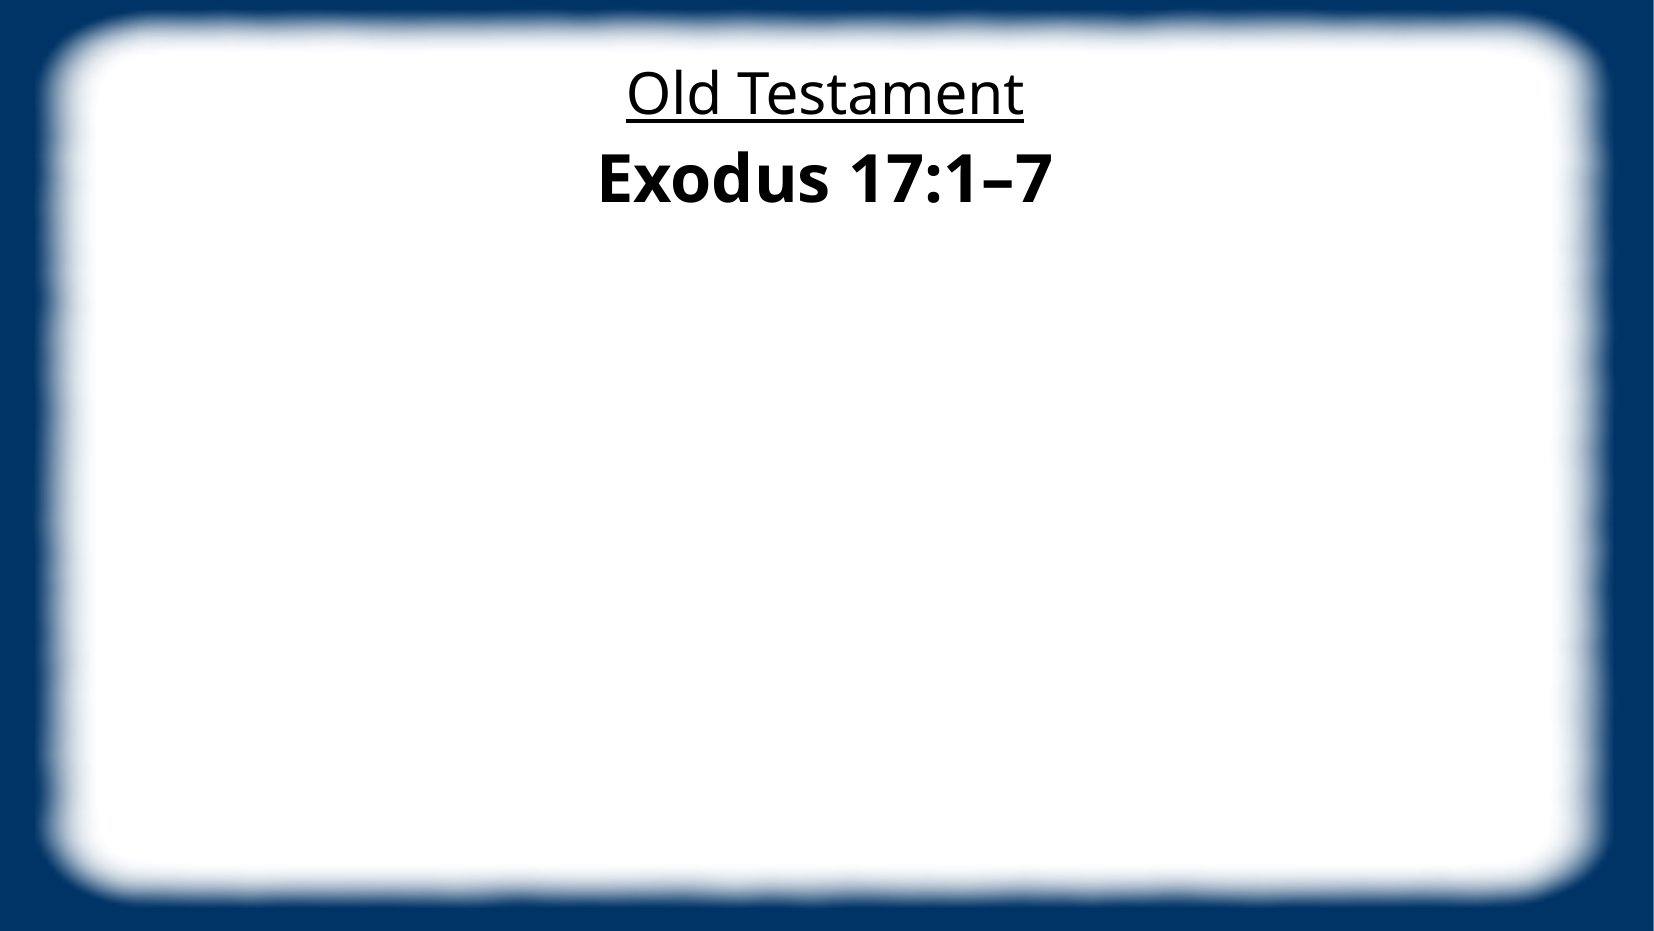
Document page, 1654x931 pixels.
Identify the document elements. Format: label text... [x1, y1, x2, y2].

text_box Old Testament Exodus 17:1–7 [90, 45, 1561, 226]
picture [0, 0, 1654, 931]
